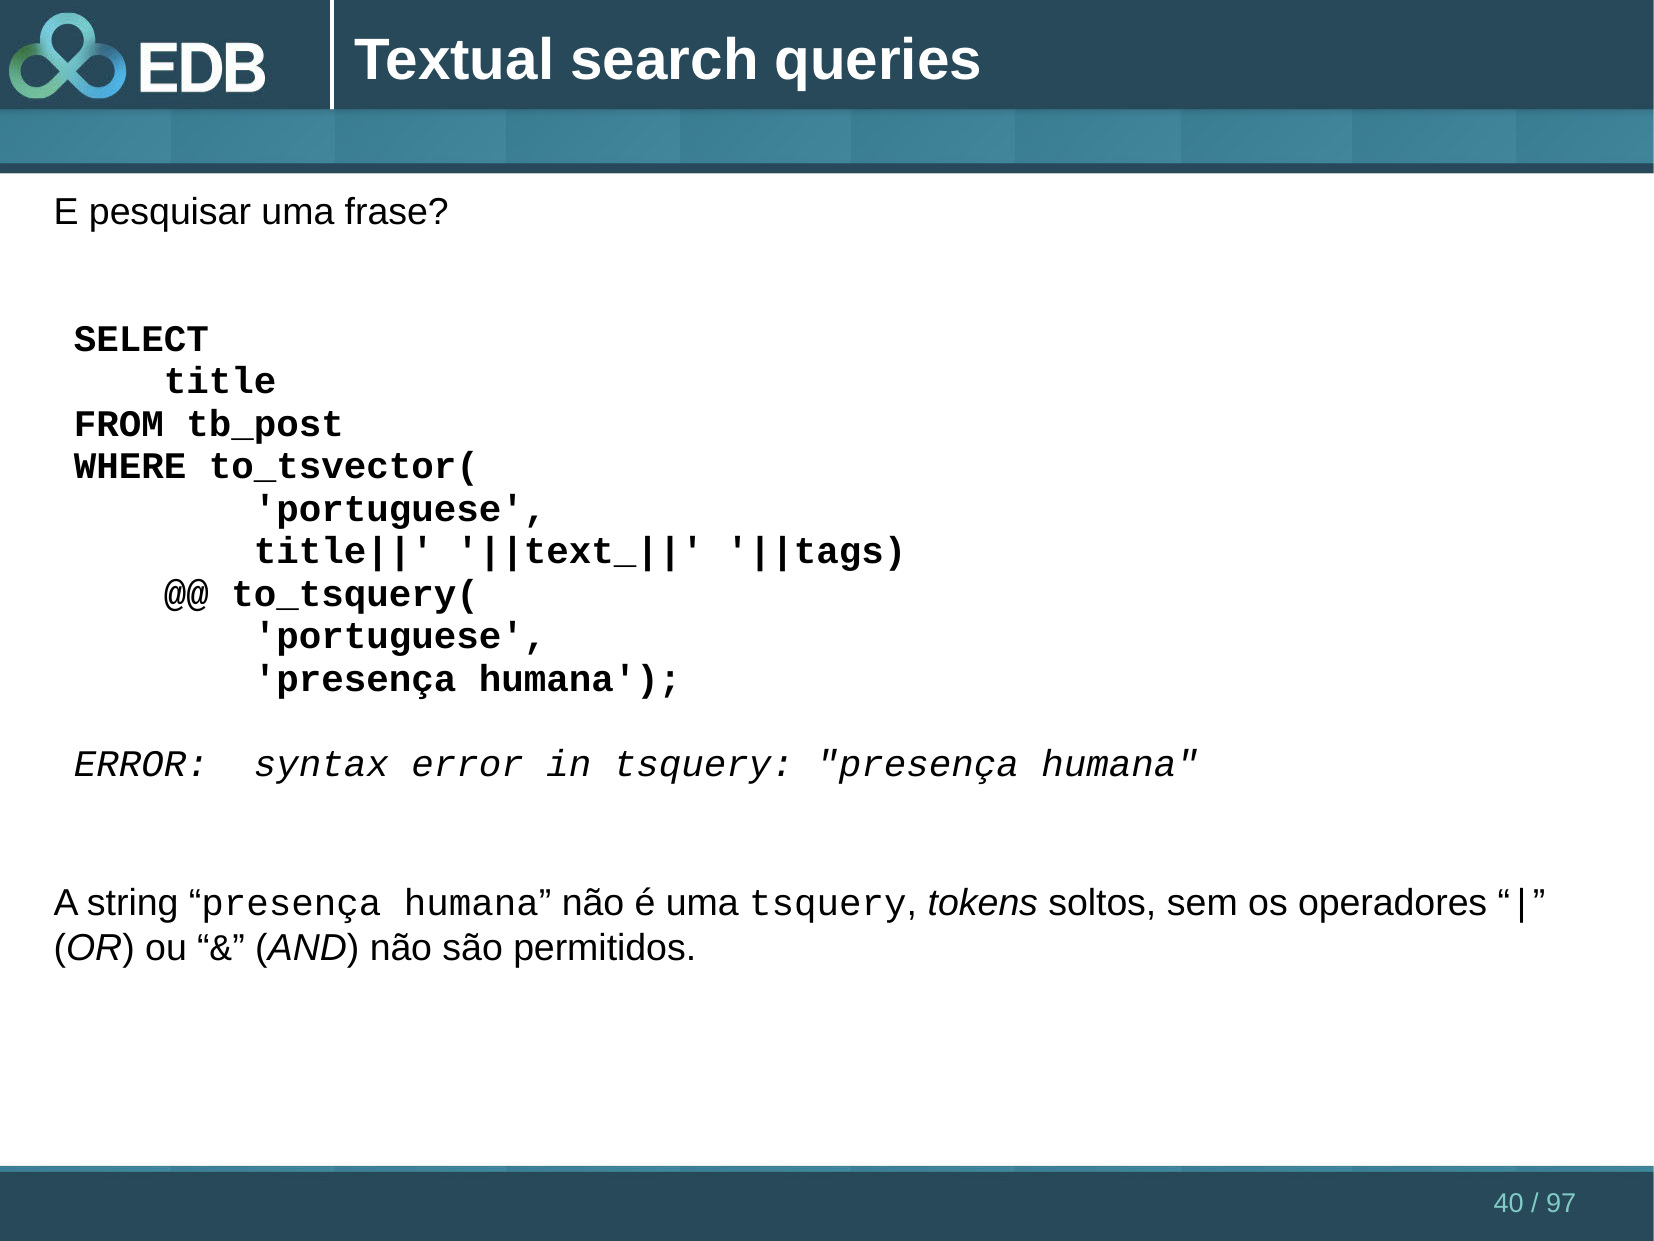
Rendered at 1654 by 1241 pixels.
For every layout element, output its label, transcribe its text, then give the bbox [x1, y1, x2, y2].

text_box SELECT title FROM tb_post WHERE to_tsvector( 'portuguese', title||' '||text_||' '||tags) @@ to_tsquery( 'portuguese', 'presença humana'); ERROR: syntax error in tsquery: "presença humana" [59, 312, 1418, 795]
text_box E pesquisar uma frase? [38, 183, 1211, 240]
text_box A string “presença humana” não é uma tsquery, tokens soltos, sem os operadores “|” (OR) ou “&” (AND) não são permitidos. [38, 874, 1595, 1016]
title Textual search queries [354, 0, 1625, 125]
picture [0, 0, 1654, 1241]
